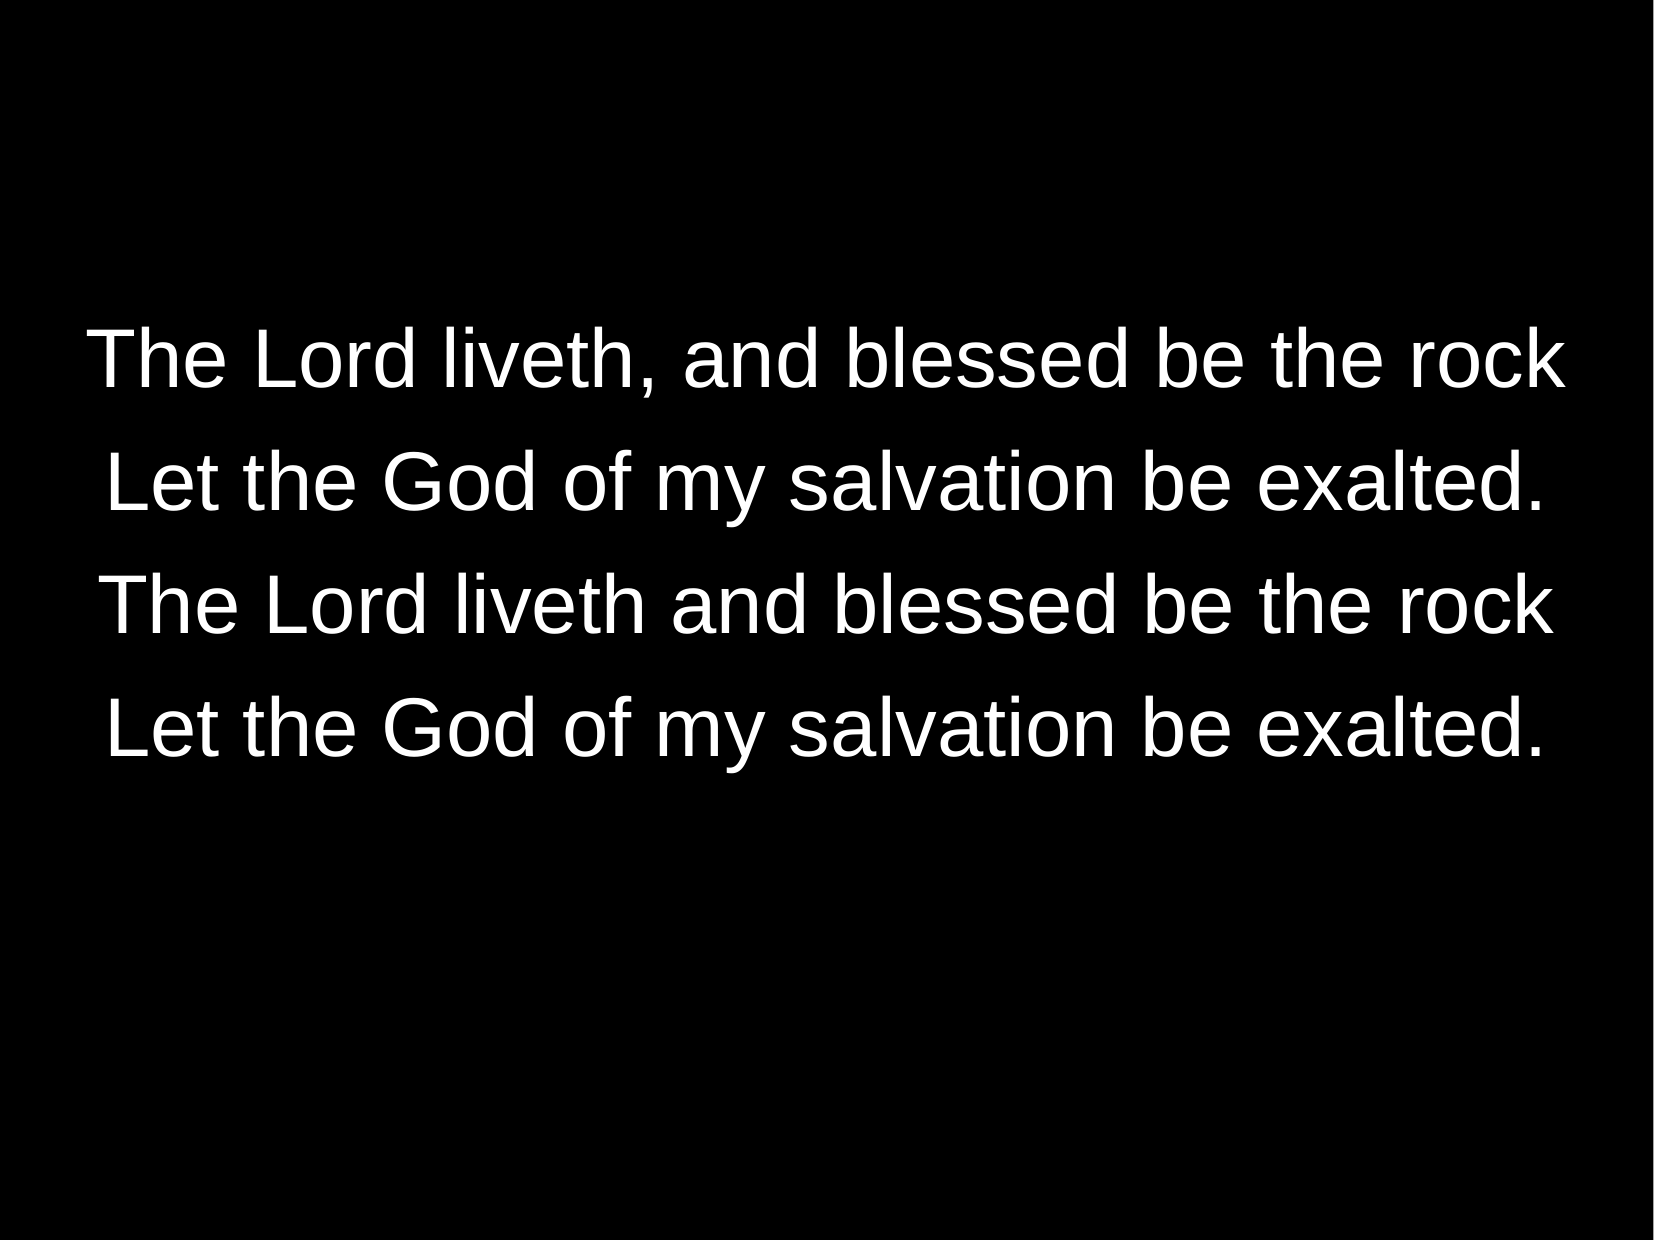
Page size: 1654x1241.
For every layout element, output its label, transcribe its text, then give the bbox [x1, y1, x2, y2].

list The Lord liveth, and blessed be the rock Let the God of my salvation be exalted. The Lord liveth and blessed be the rock Let the God of my salvation be exalted. [0, 306, 1654, 1026]
